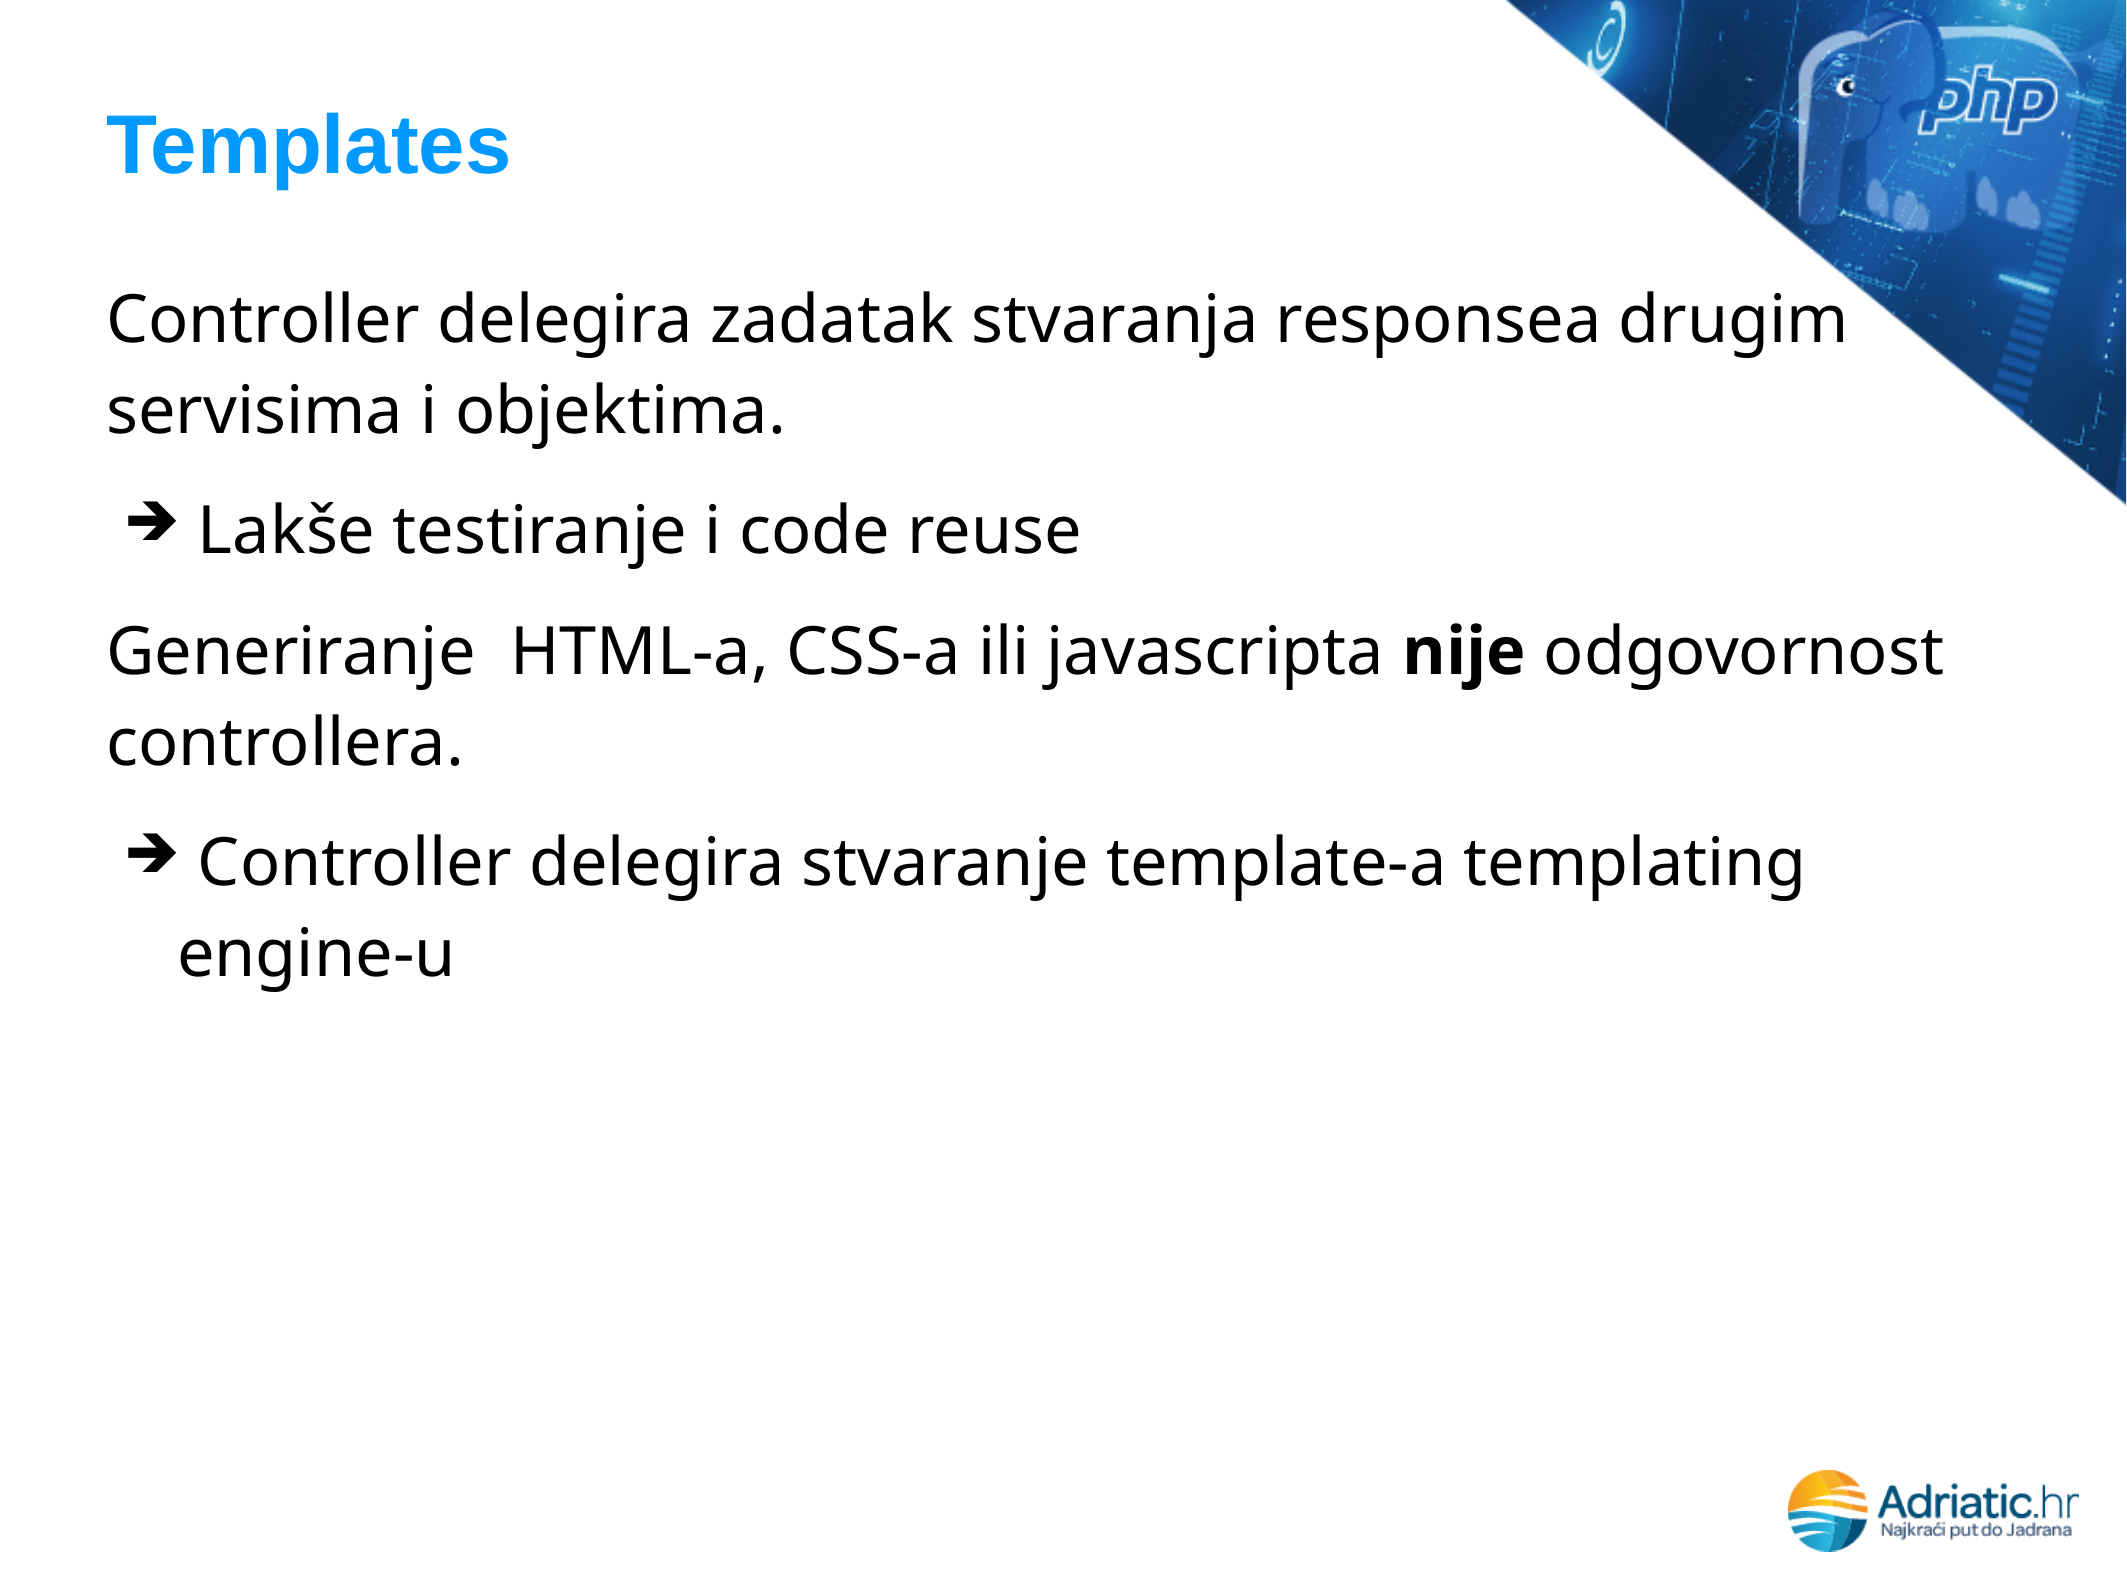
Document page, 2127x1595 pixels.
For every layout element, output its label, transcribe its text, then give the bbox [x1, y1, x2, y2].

title Templates [106, 70, 1630, 219]
picture [1505, 0, 2127, 625]
list Controller delegira zadatak stvaranja responsea drugim servisima i objektima. Lakše testiranje i code reuse Generiranje HTML-a, CSS-a ili javascripta nije odgovornost controllera. Controller delegira stvaranje template-a templating engine-u [106, 271, 2020, 1418]
picture [1788, 1470, 2079, 1552]
